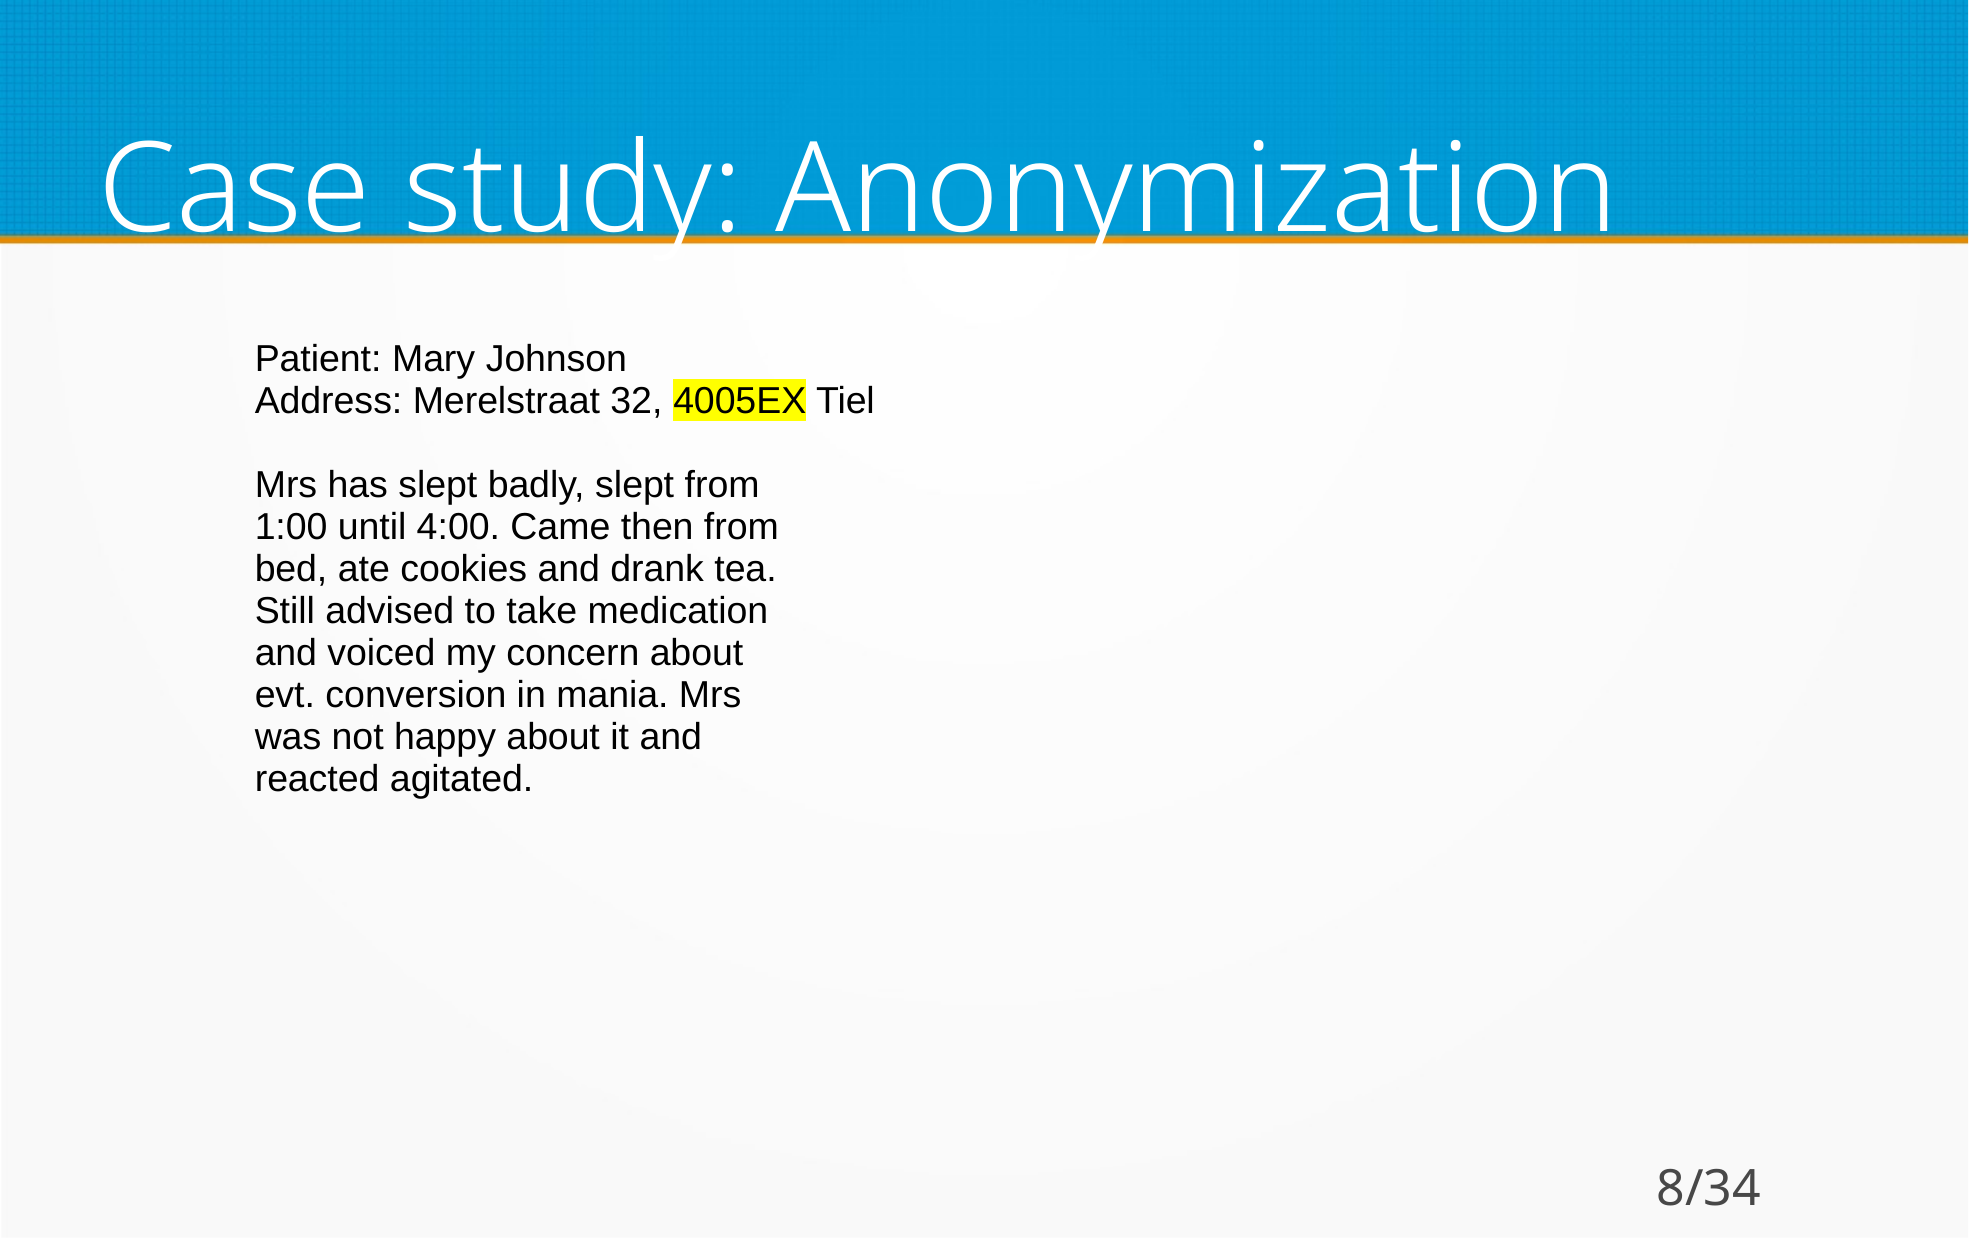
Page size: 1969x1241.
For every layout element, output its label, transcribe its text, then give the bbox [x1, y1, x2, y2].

title Case study: Anonymization [98, 49, 1870, 257]
text_box Patient: Mary Johnson Address: Merelstraat 32, 4005EX Tiel Mrs has slept badly, slept from 1:00 until 4:00. Came then from bed, ate cookies and drank tea. Still advised to take medication and voiced my concern about evt. conversion in mania. Mrs was not happy about it and reacted agitated. [240, 330, 991, 807]
picture [0, 233, 1969, 1241]
